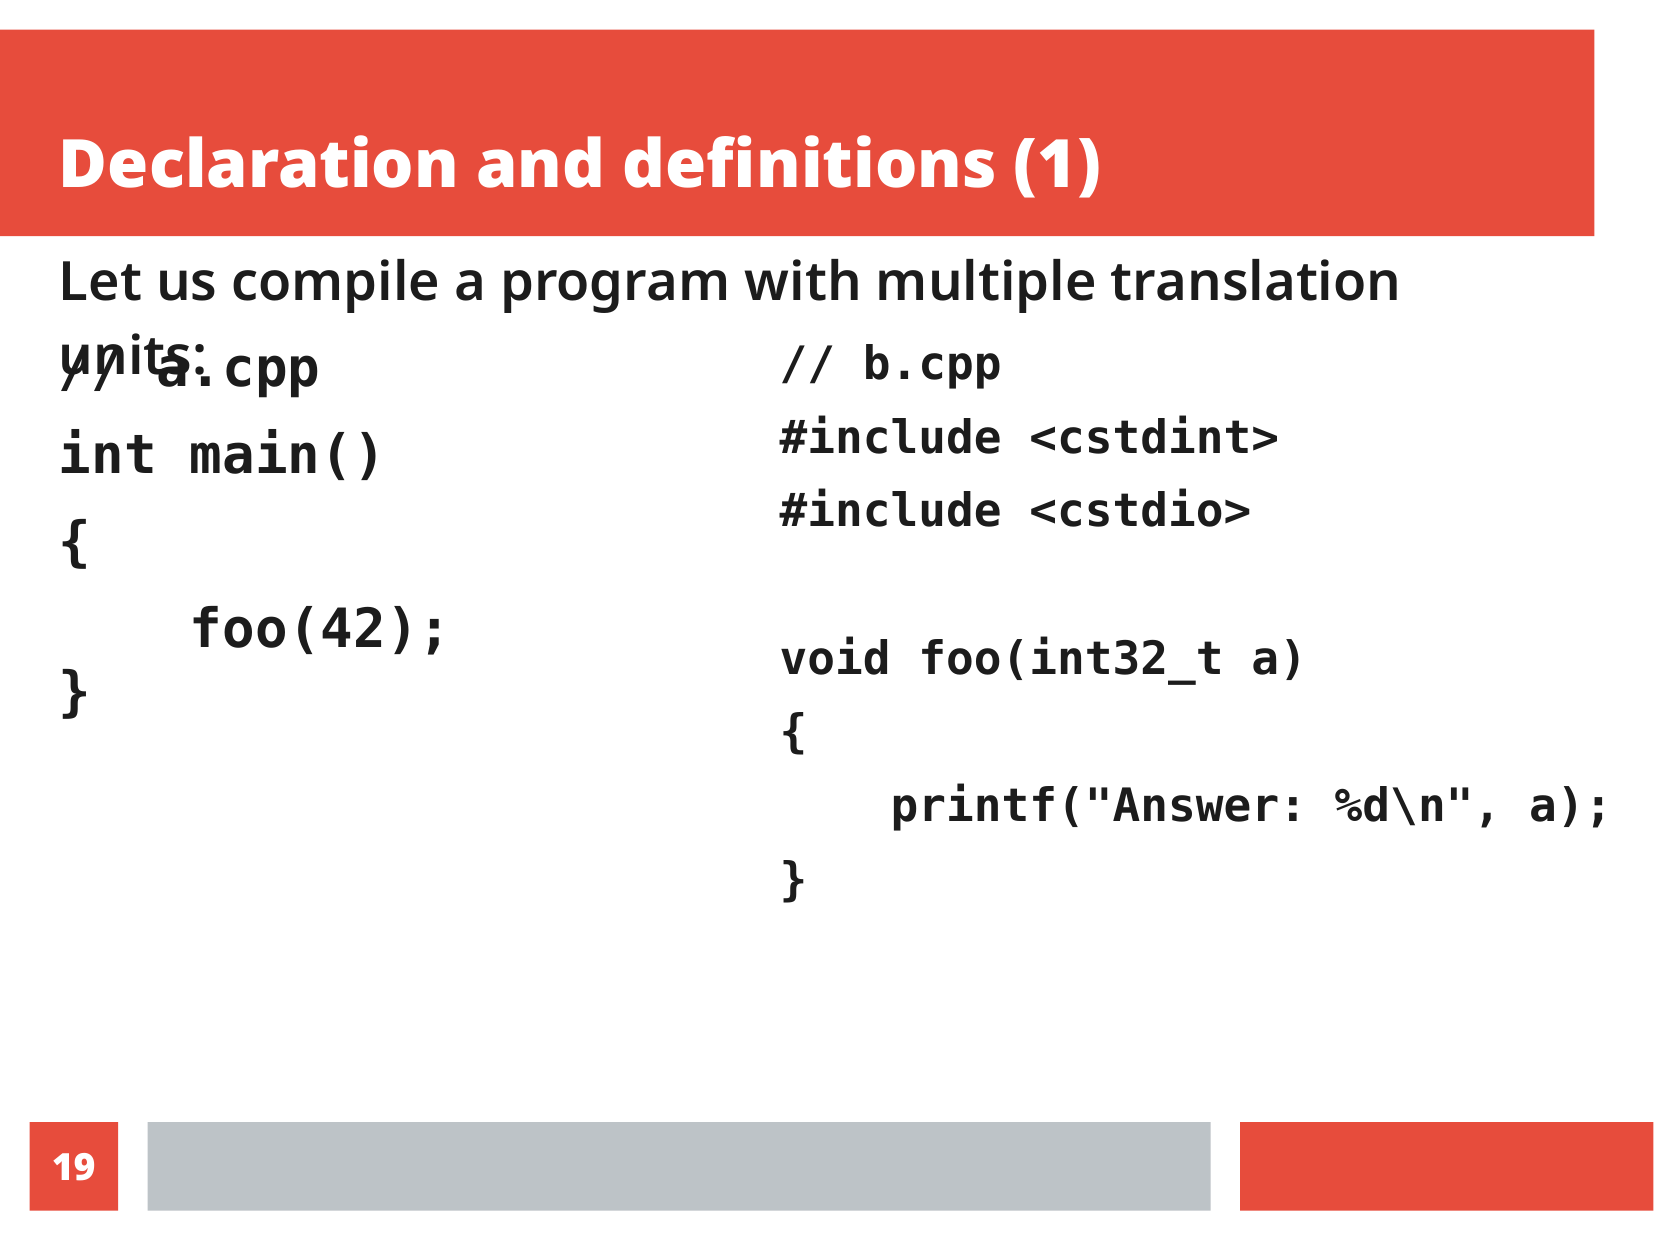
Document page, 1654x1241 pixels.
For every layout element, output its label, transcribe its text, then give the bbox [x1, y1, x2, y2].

list // a.cpp int main() { foo(42); } [59, 336, 591, 934]
title Declaration and definitions (1) [59, 59, 1595, 207]
list Let us compile a program with multiple translation units: [59, 242, 1565, 426]
list // b.cpp #include <cstdint> #include <cstdio> void foo(int32_t a) { printf("Answer: %d\n", a); } [779, 336, 1619, 934]
